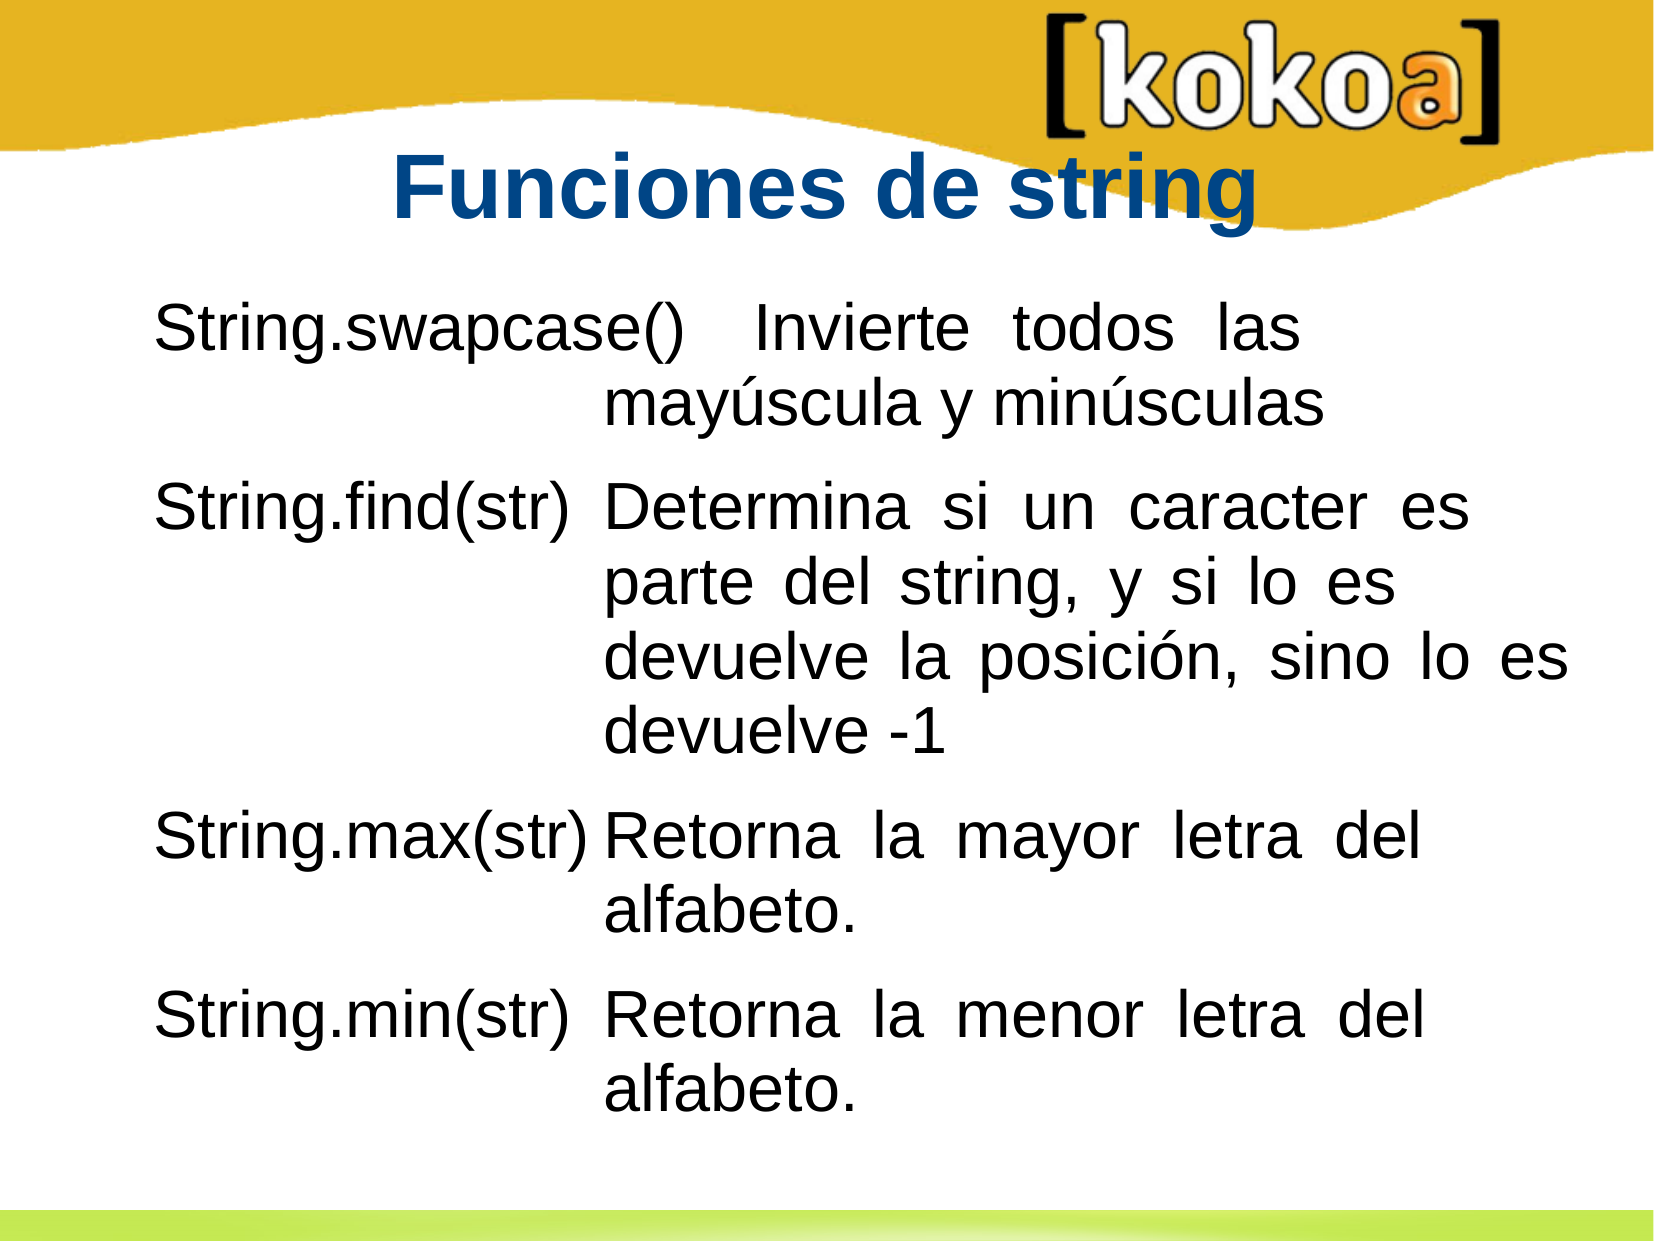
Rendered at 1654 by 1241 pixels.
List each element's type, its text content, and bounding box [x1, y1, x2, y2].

list String.swapcase() Invierte todos las mayúscula y minúsculas String.find(str) Determina si un caracter es parte del string, y si lo es devuelve la posición, sino lo es devuelve -1 String.max(str) Retorna la mayor letra del alfabeto. String.min(str) Retorna la menor letra del alfabeto. [82, 290, 1571, 1127]
title Funciones de string [82, 83, 1571, 290]
picture [0, 1210, 1654, 1241]
picture [0, 0, 1654, 488]
